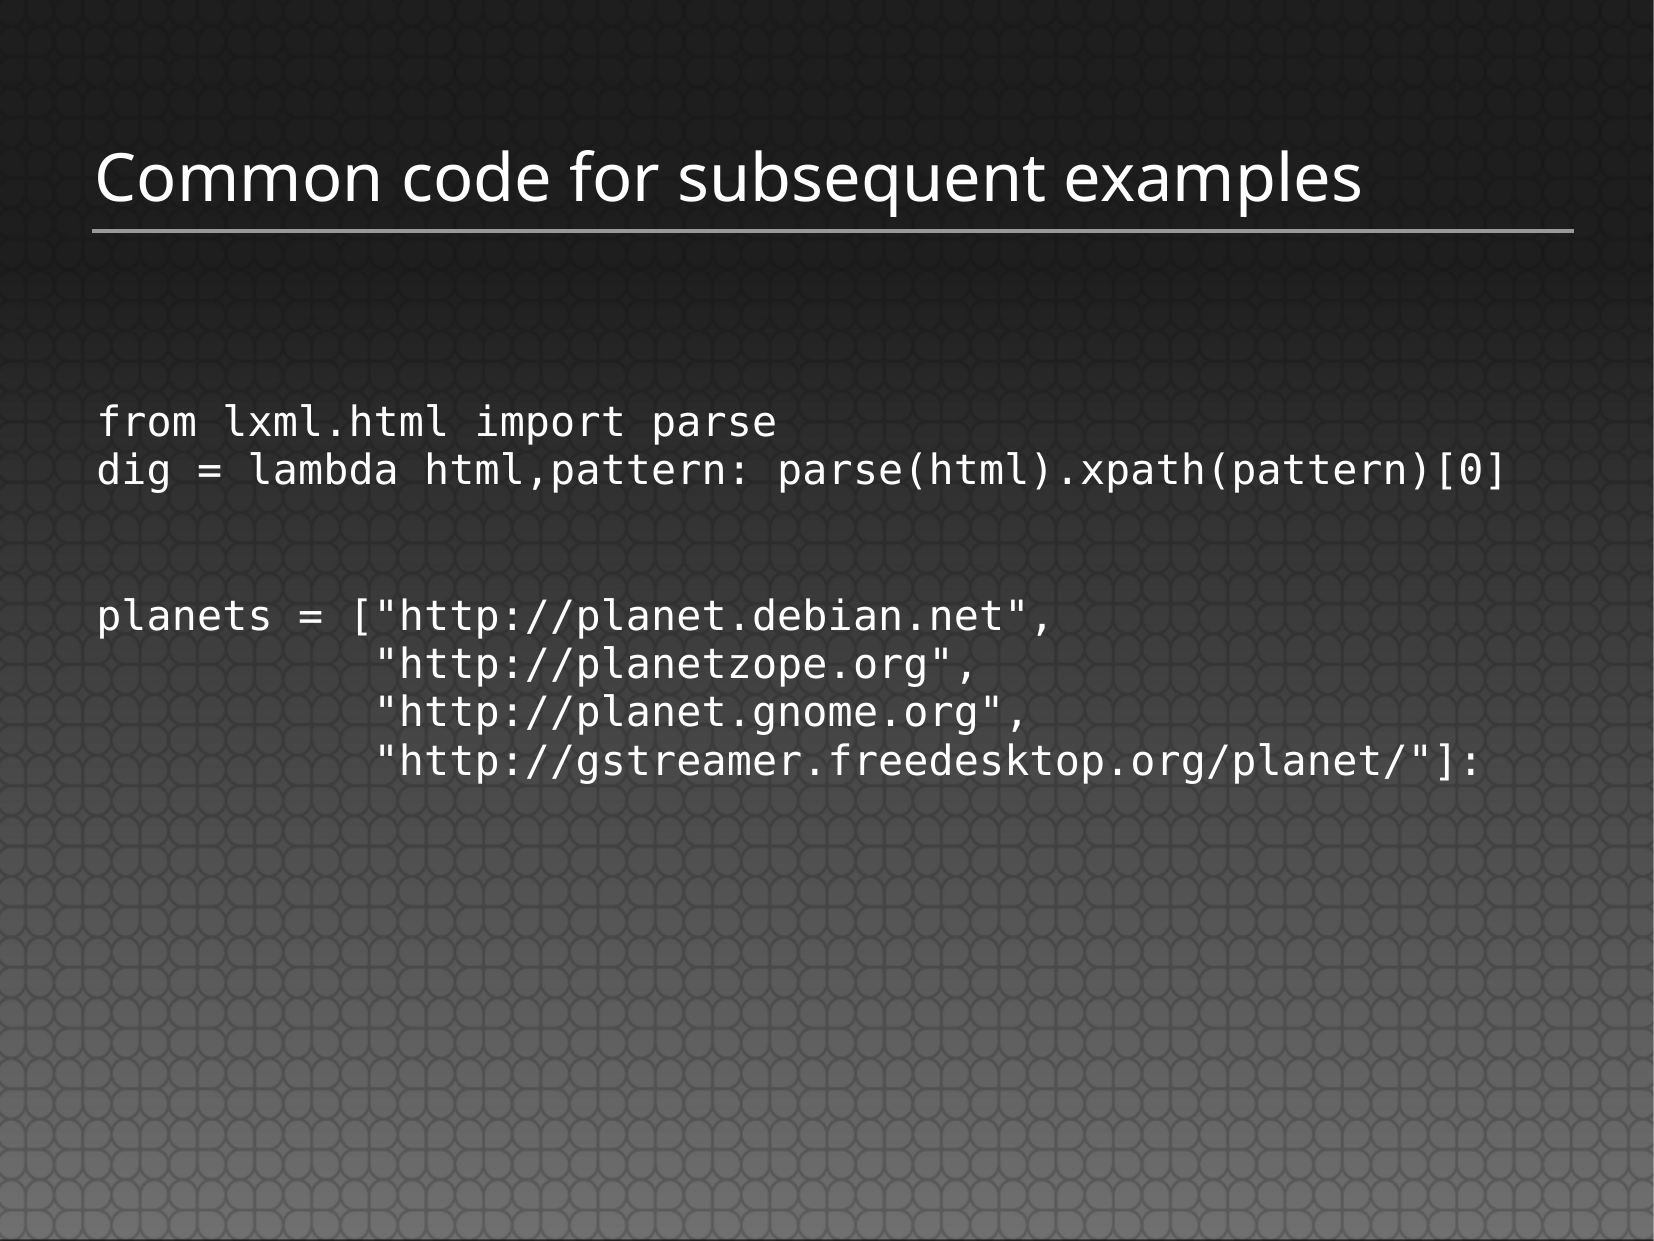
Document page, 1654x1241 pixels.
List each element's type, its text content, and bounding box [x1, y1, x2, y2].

picture [0, 0, 1654, 1241]
title Common code for subsequent examples [94, 100, 1426, 251]
title from lxml.html import parse dig = lambda html,pattern: parse(html).xpath(pattern)[0] planets = ["http://planet.debian.net", "http://planetzope.org", "http://planet.gnome.org", "http://gstreamer.freedesktop.org/planet/"]: [96, 334, 1637, 945]
